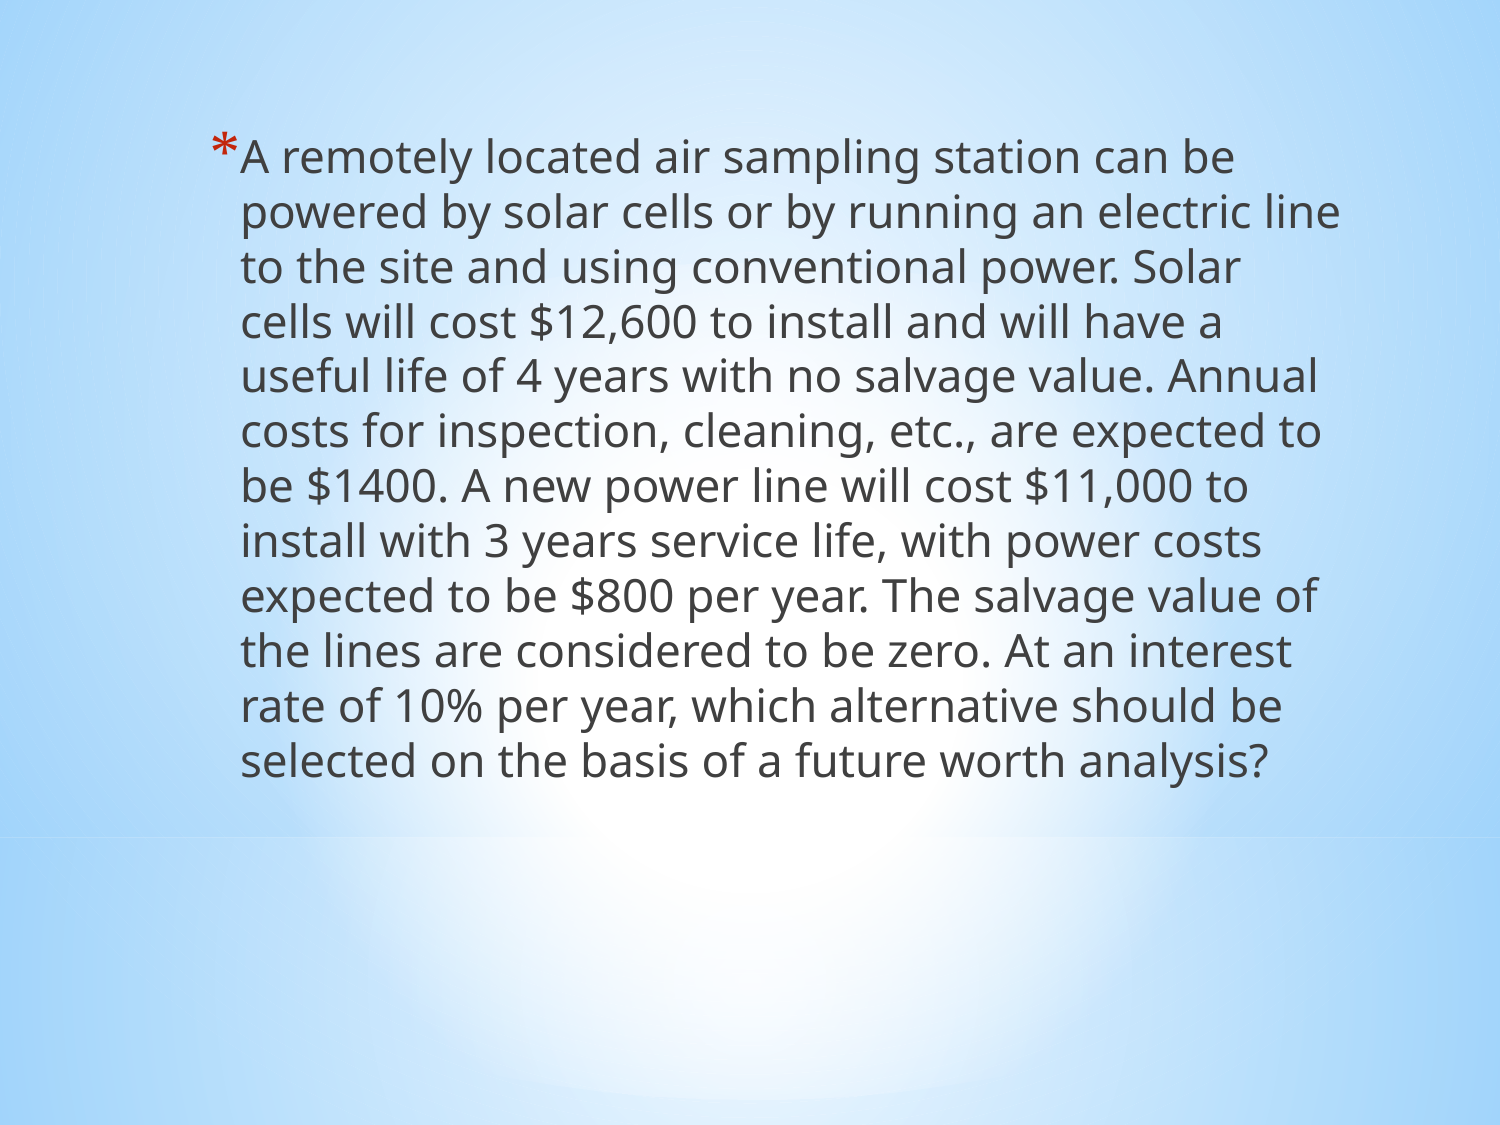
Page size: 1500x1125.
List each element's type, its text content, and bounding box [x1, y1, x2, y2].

list A remotely located air sampling station can be powered by solar cells or by running an electric line to the site and using conventional power. Solar cells will cost $12,600 to install and will have a useful life of 4 years with no salvage value. Annual costs for inspection, cleaning, etc., are expected to be $1400. A new power line will cost $11,000 to install with 3 years service life, with power costs expected to be $800 per year. The salvage value of the lines are considered to be zero. At an interest rate of 10% per year, which alternative should be selected on the basis of a future worth analysis? [187, 120, 1363, 975]
